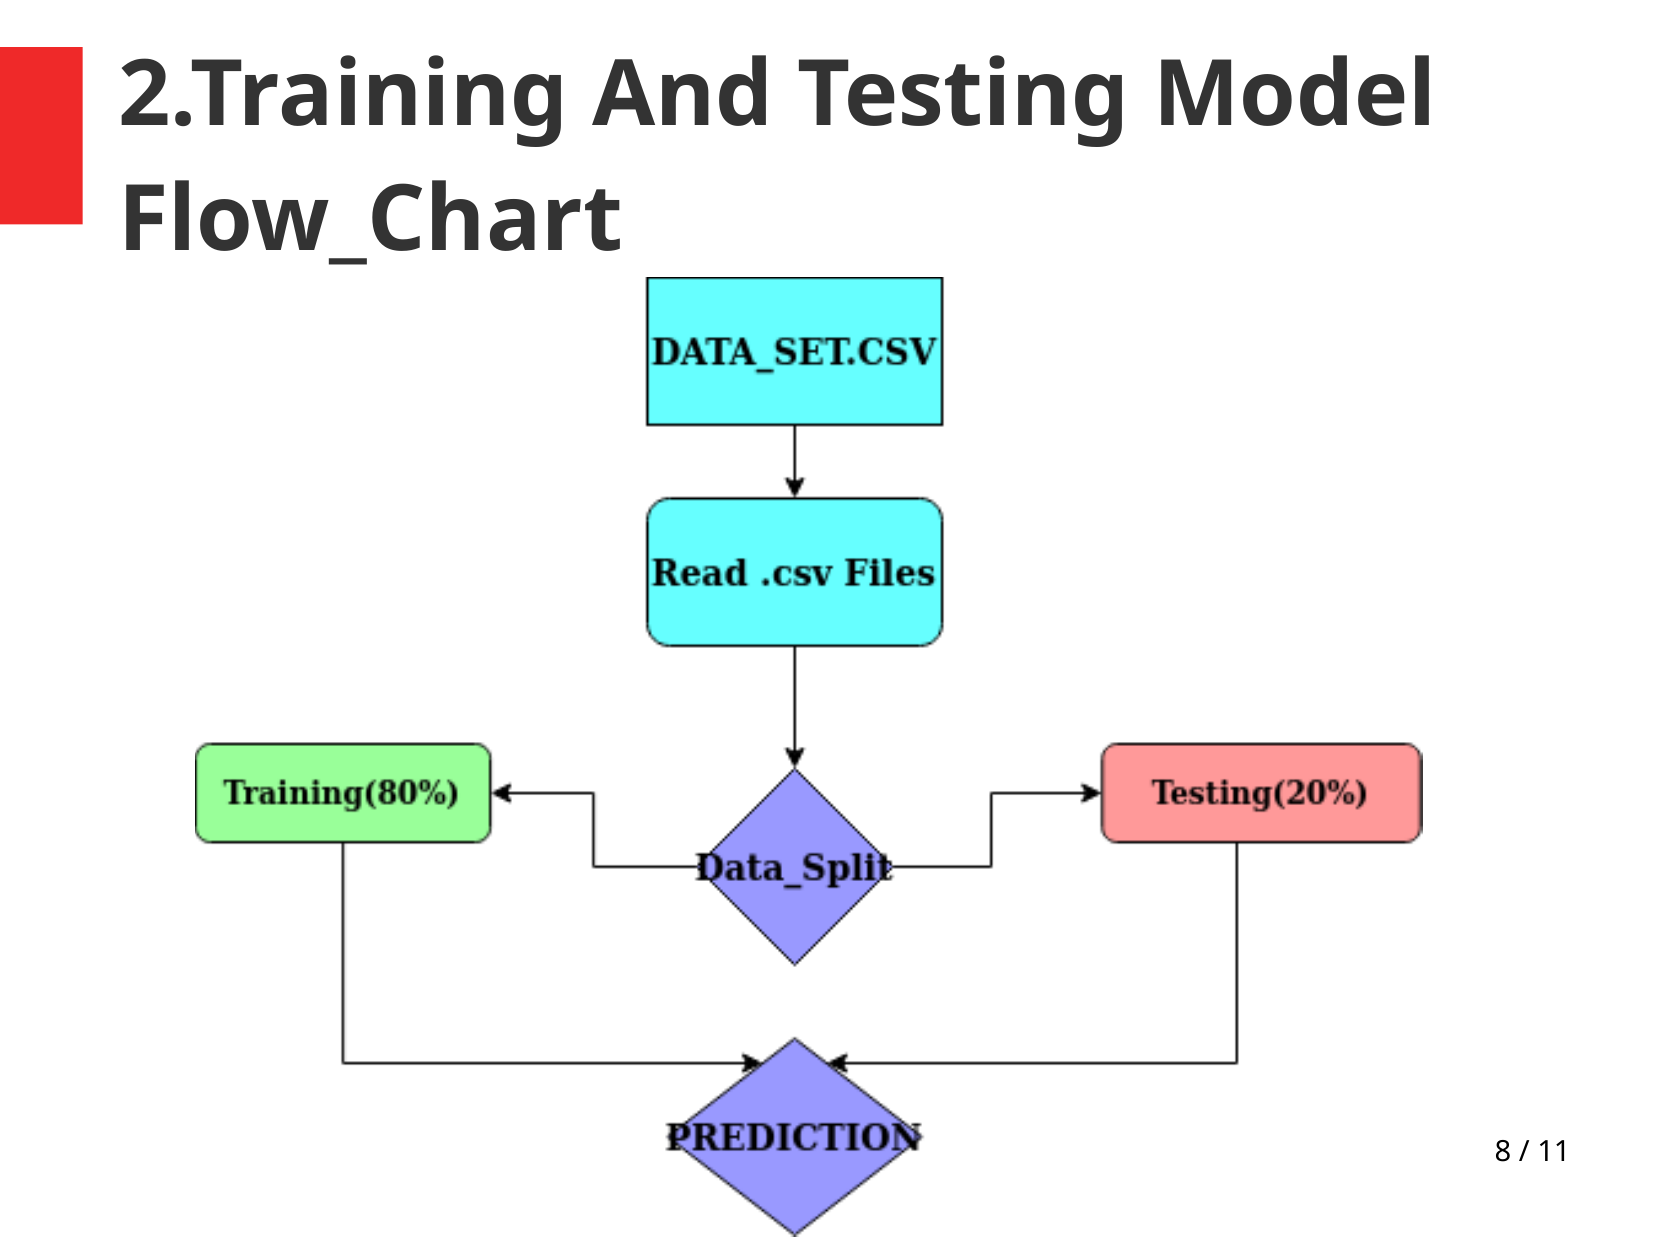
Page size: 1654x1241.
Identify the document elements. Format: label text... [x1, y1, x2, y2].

picture [195, 277, 1423, 1237]
title 2.Training And Testing Model Flow_Chart [118, 45, 1571, 260]
